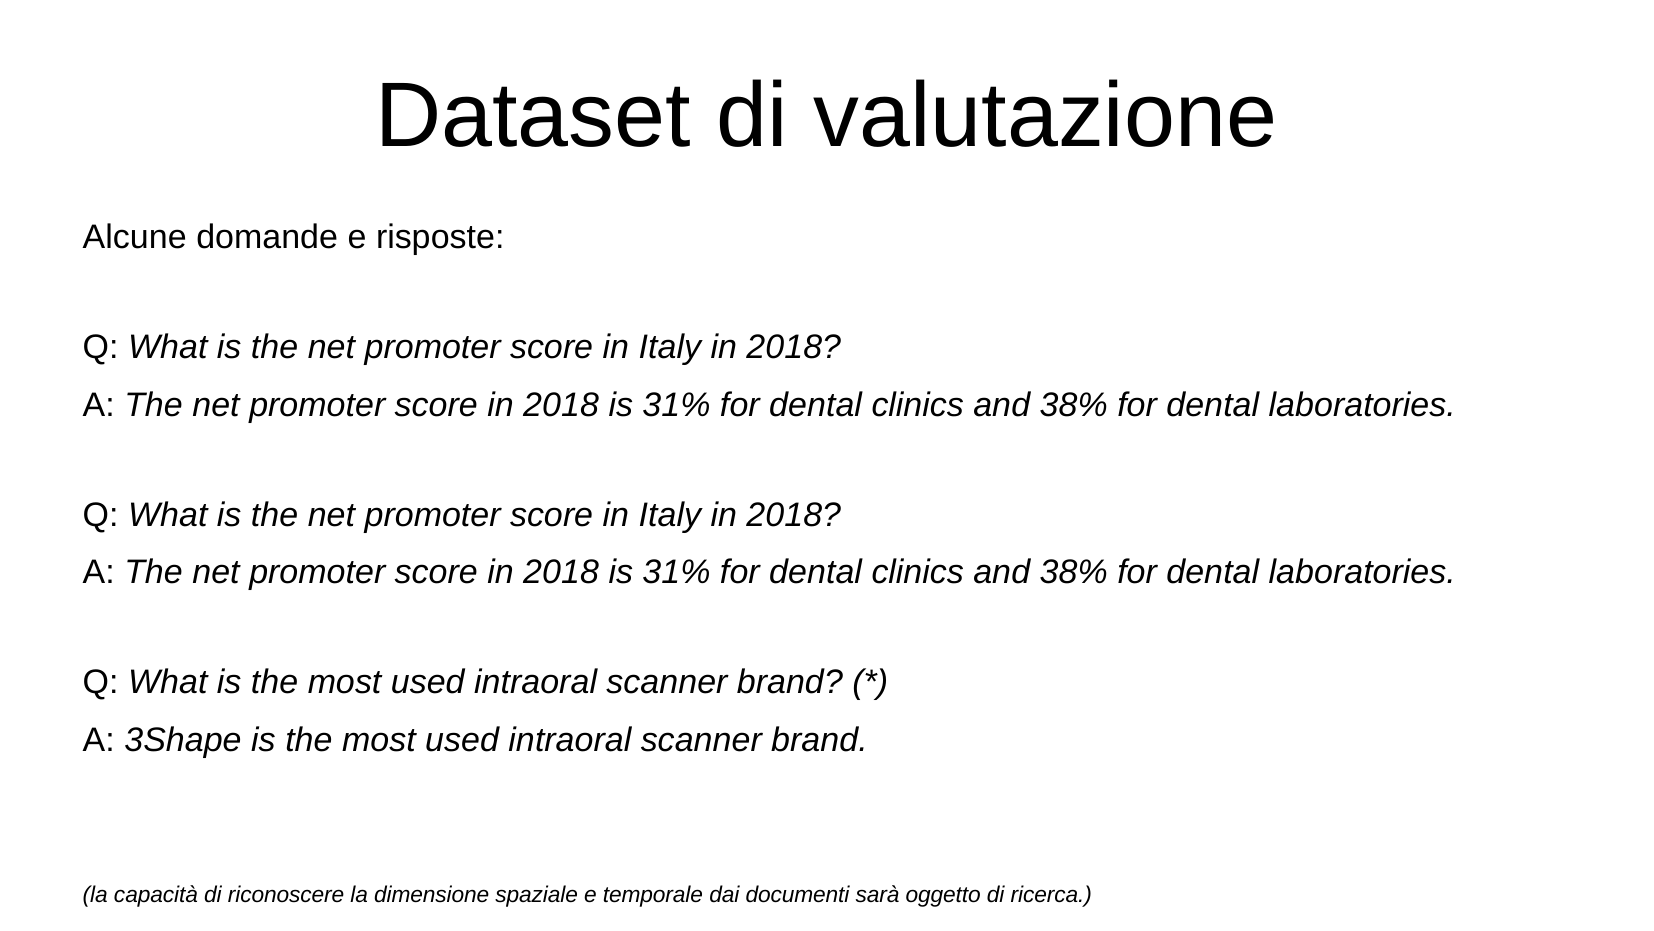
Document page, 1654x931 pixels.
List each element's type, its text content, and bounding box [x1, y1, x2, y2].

list Alcune domande e risposte: Q: What is the net promoter score in Italy in 2018? A: The net promoter score in 2018 is 31% for dental clinics and 38% for dental laboratories. Q: What is the net promoter score in Italy in 2018? A: The net promoter score in 2018 is 31% for dental clinics and 38% for dental laboratories. Q: What is the most used intraoral scanner brand? (*) A: 3Shape is the most used intraoral scanner brand. (la capacità di riconoscere la dimensione spaziale e temporale dai documenti sarà oggetto di ricerca.) [82, 217, 1571, 916]
title Dataset di valutazione [82, 37, 1571, 193]
